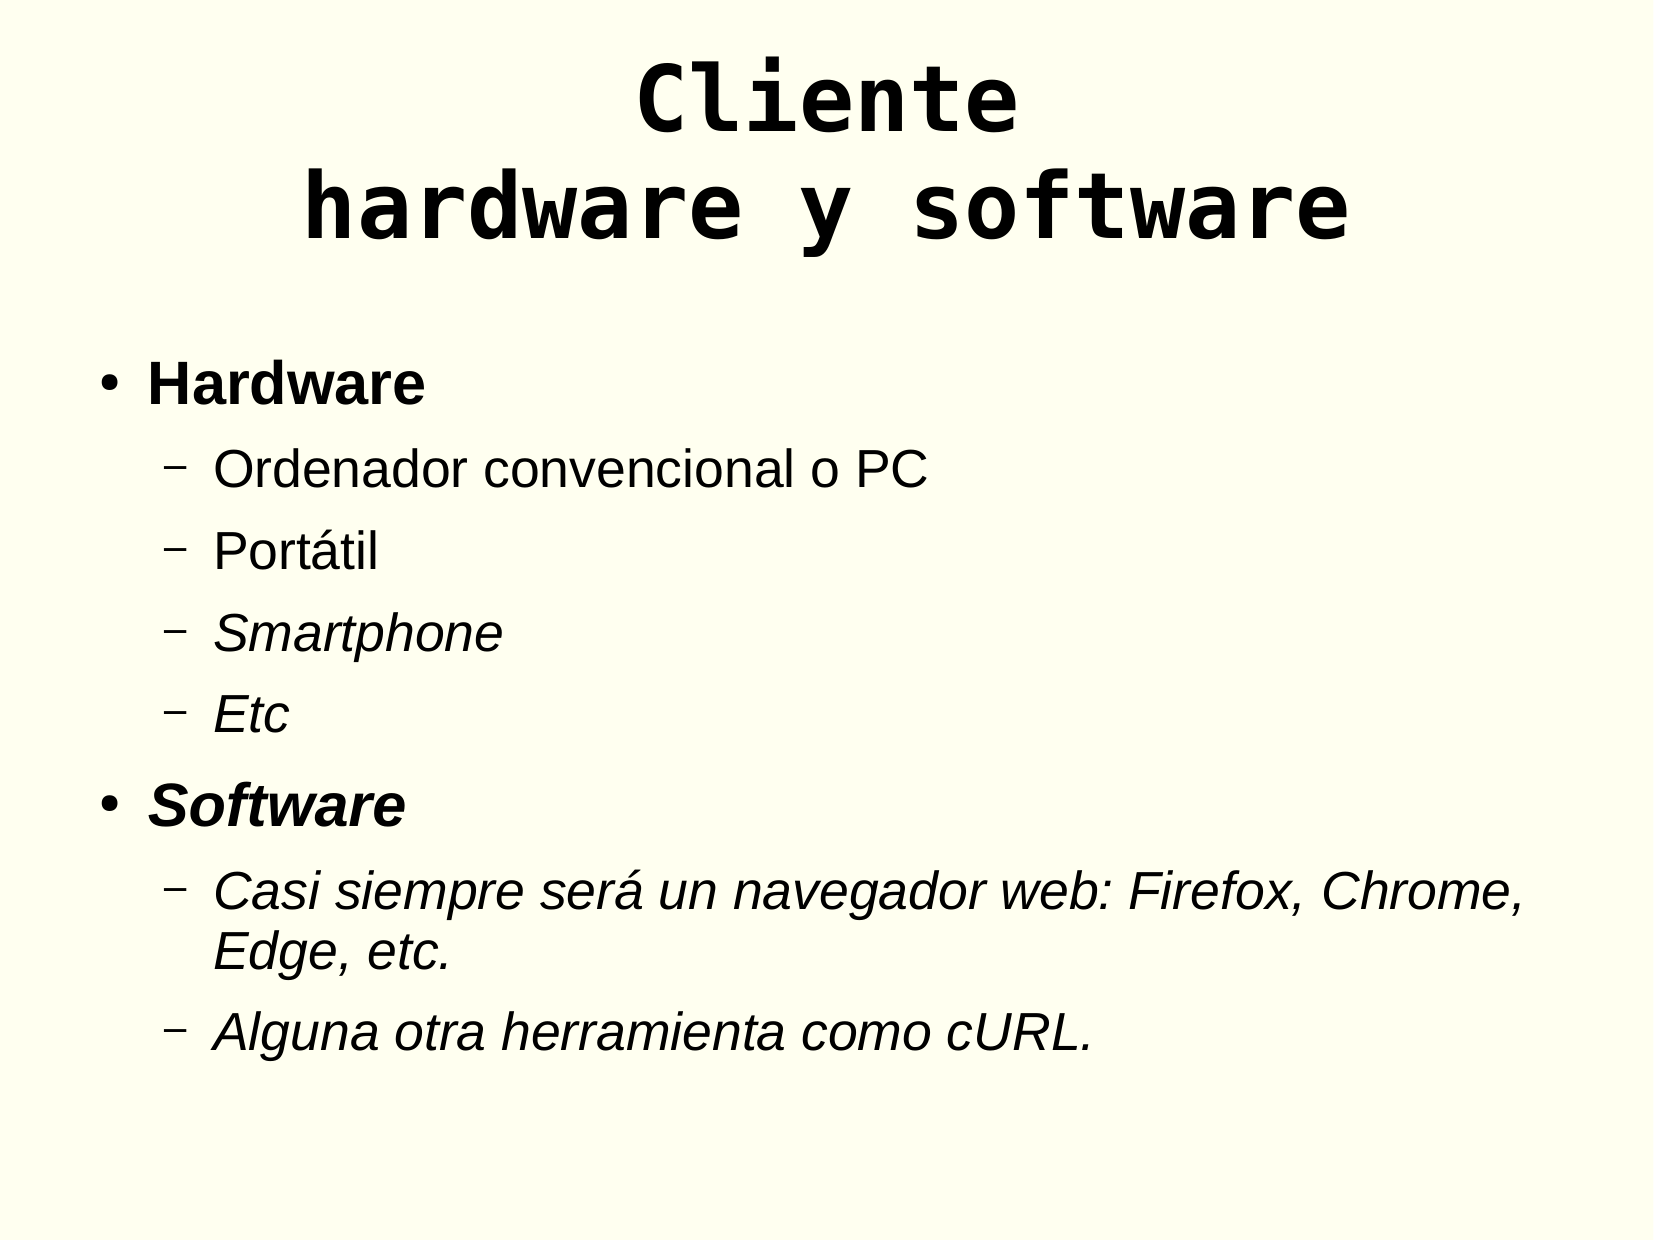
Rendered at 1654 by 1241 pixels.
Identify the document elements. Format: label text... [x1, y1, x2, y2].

list Hardware Ordenador convencional o PC Portátil Smartphone Etc Software Casi siempre será un navegador web: Firefox, Chrome, Edge, etc. Alguna otra herramienta como cURL. [82, 349, 1571, 1069]
title Cliente hardware y software [82, 45, 1571, 261]
